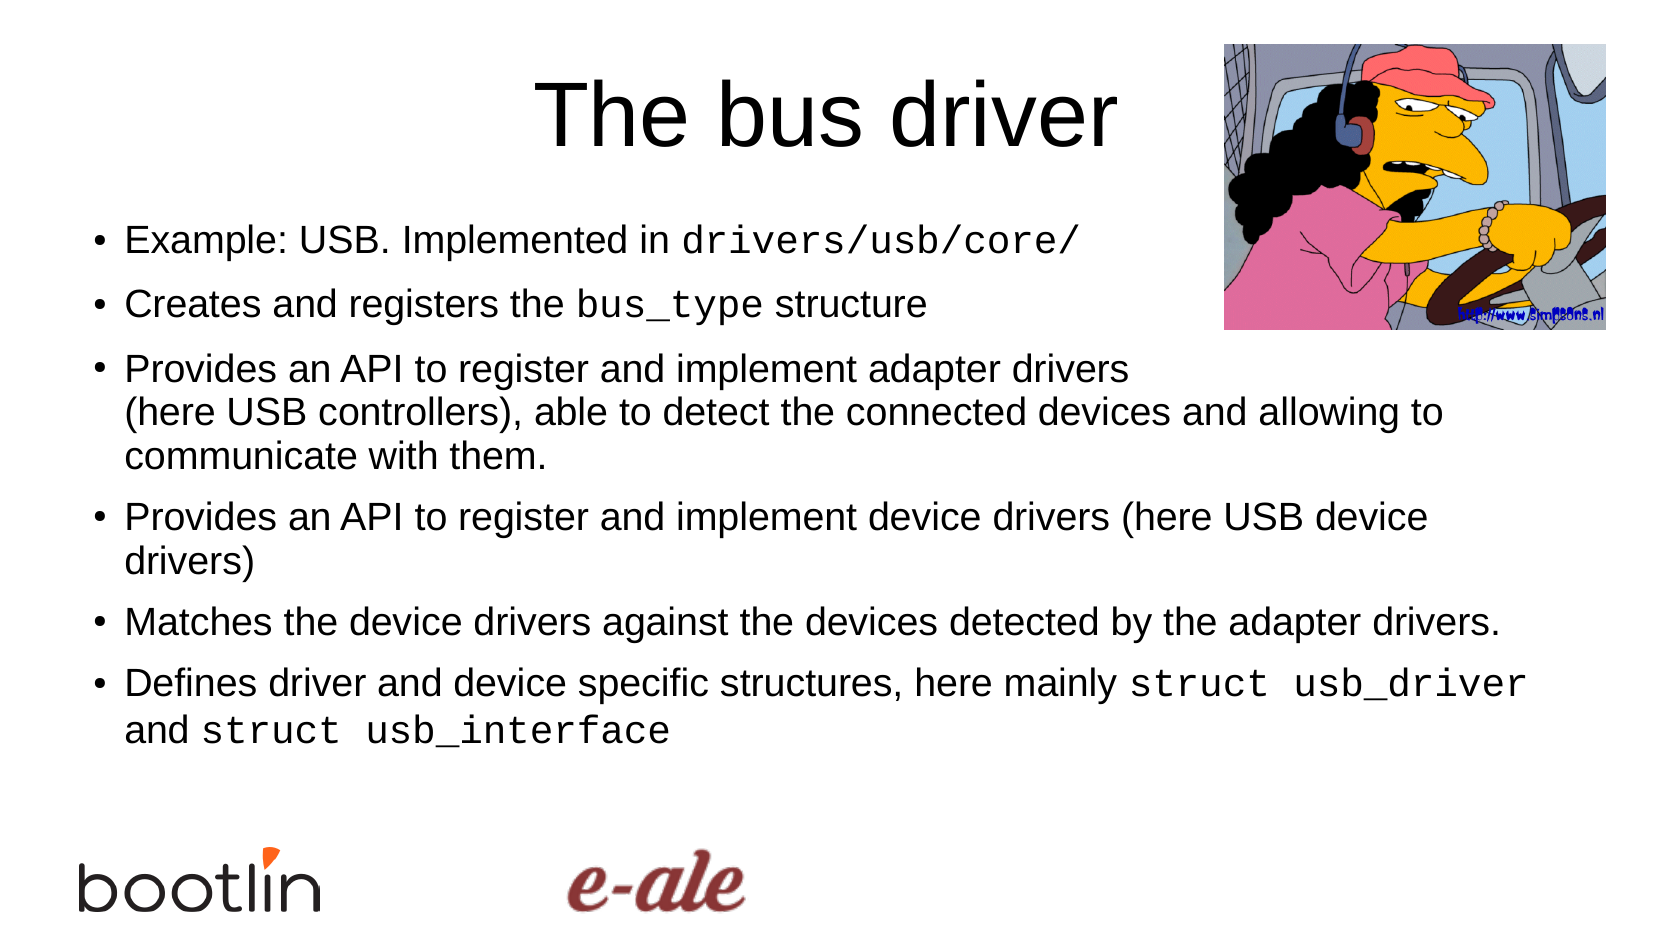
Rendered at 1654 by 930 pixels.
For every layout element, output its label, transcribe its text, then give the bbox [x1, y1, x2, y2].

title The bus driver [82, 37, 1571, 193]
list Example: USB. Implemented in drivers/usb/core/ Creates and registers the bus_type structure Provides an API to register and implement adapter drivers (here USB controllers), able to detect the connected devices and allowing to communicate with them. Provides an API to register and implement device drivers (here USB device drivers) Matches the device drivers against the devices detected by the adapter drivers. Defines driver and device specific structures, here mainly struct usb_driver and struct usb_interface [82, 217, 1571, 757]
picture [79, 847, 320, 912]
picture [1224, 44, 1606, 331]
picture [565, 847, 749, 915]
